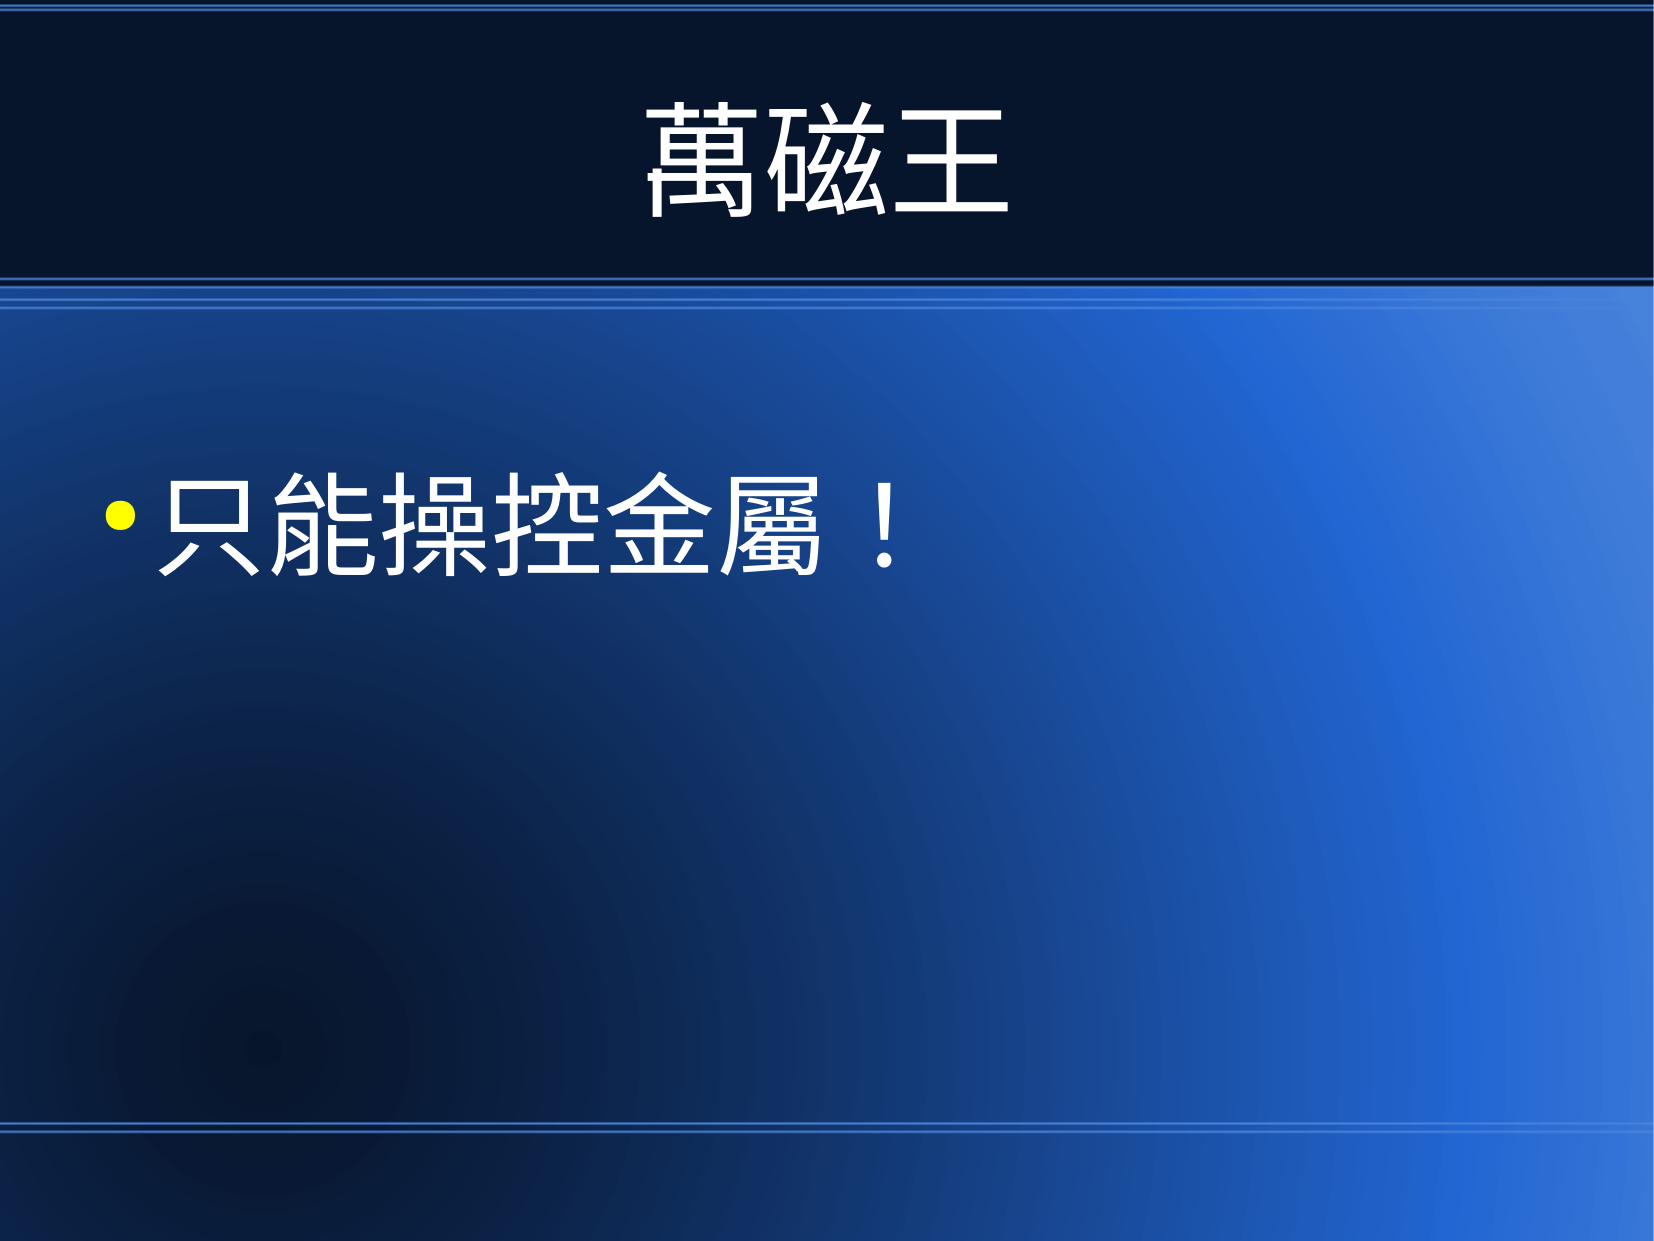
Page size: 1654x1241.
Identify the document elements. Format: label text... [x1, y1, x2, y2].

picture [0, 0, 1654, 1241]
title 萬磁王 [82, 49, 1571, 257]
list 只能操控金屬！ [82, 355, 1571, 1241]
